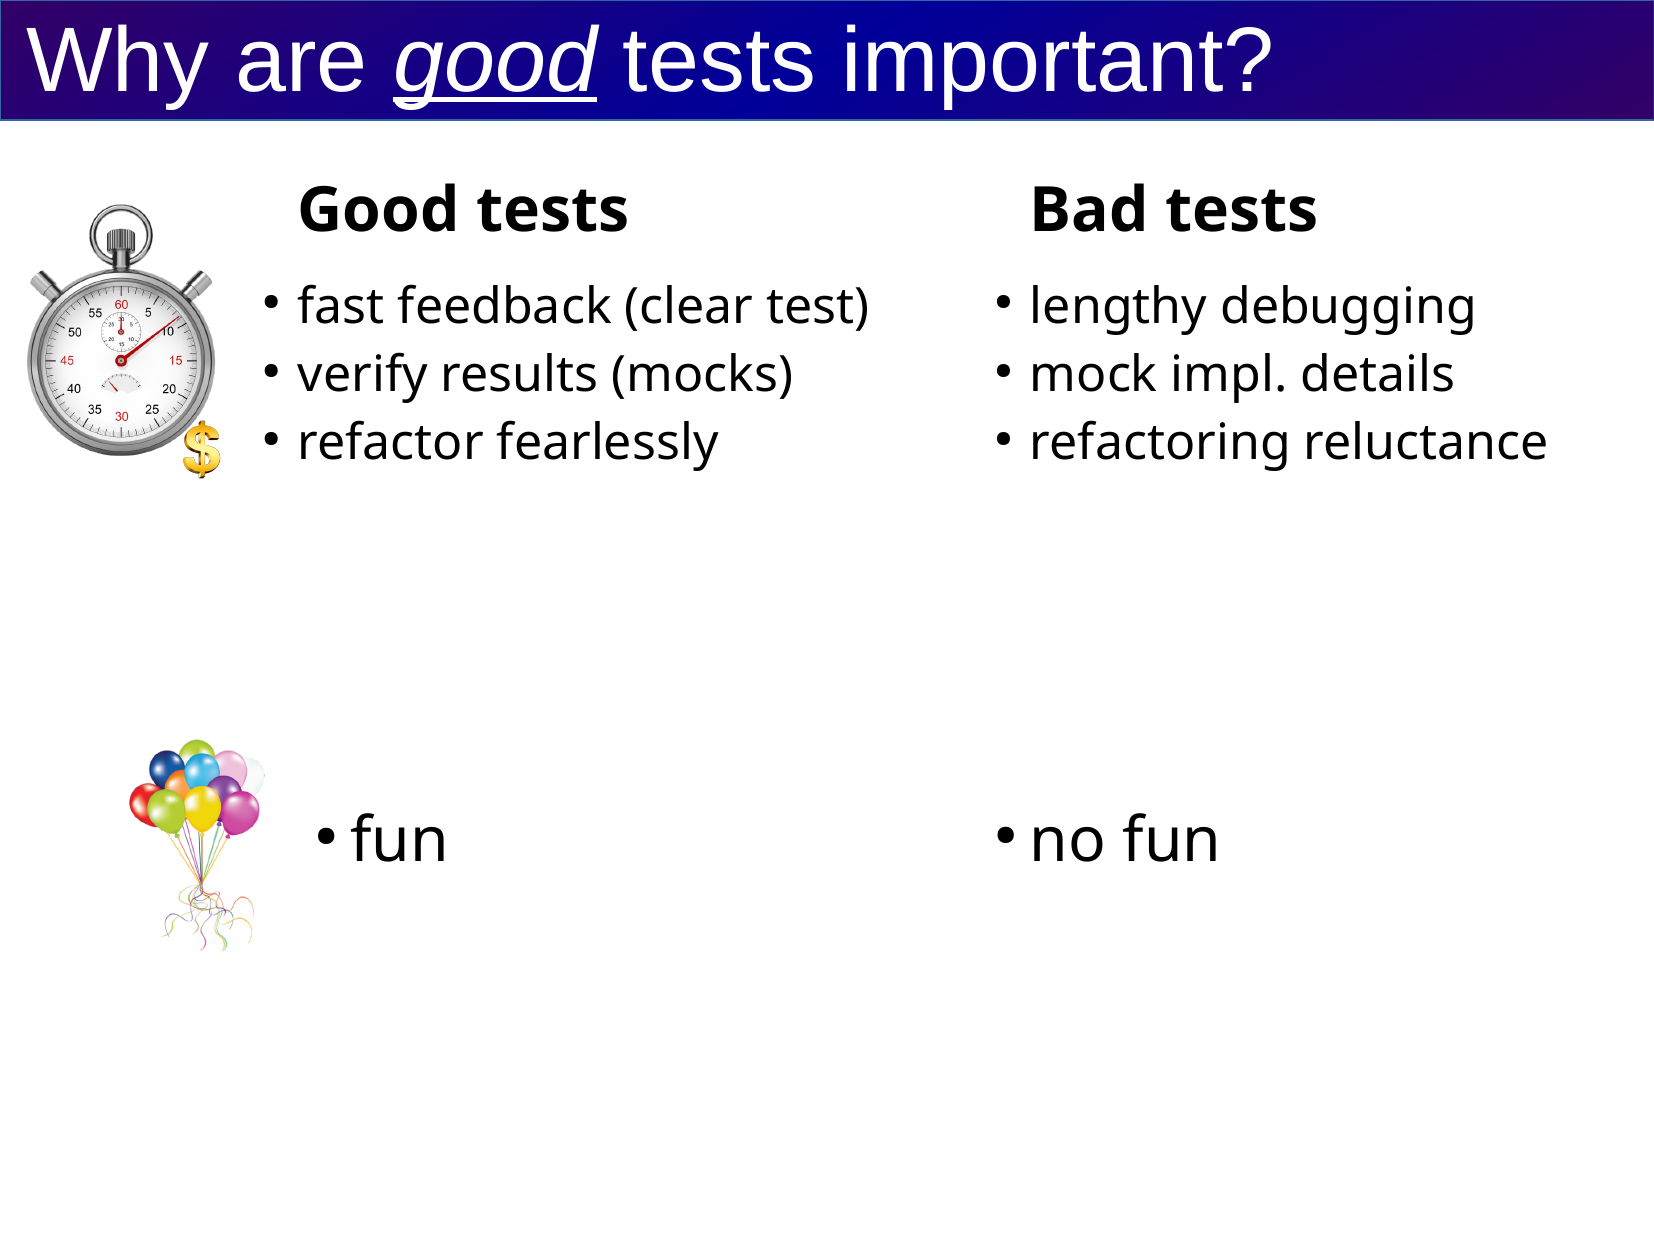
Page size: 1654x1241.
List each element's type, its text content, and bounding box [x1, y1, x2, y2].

text_box fast feedback (clear test) verify results (mocks) refactor fearlessly [262, 269, 938, 510]
title Why are good tests important? [0, 0, 1654, 121]
text_box Bad tests [994, 164, 1367, 269]
text_box fun [315, 795, 488, 901]
text_box no fun [994, 794, 1239, 900]
picture [15, 197, 229, 480]
text_box Good tests [262, 164, 698, 270]
text_box lengthy debugging mock impl. details refactoring reluctance [994, 269, 1625, 513]
picture [90, 734, 308, 953]
